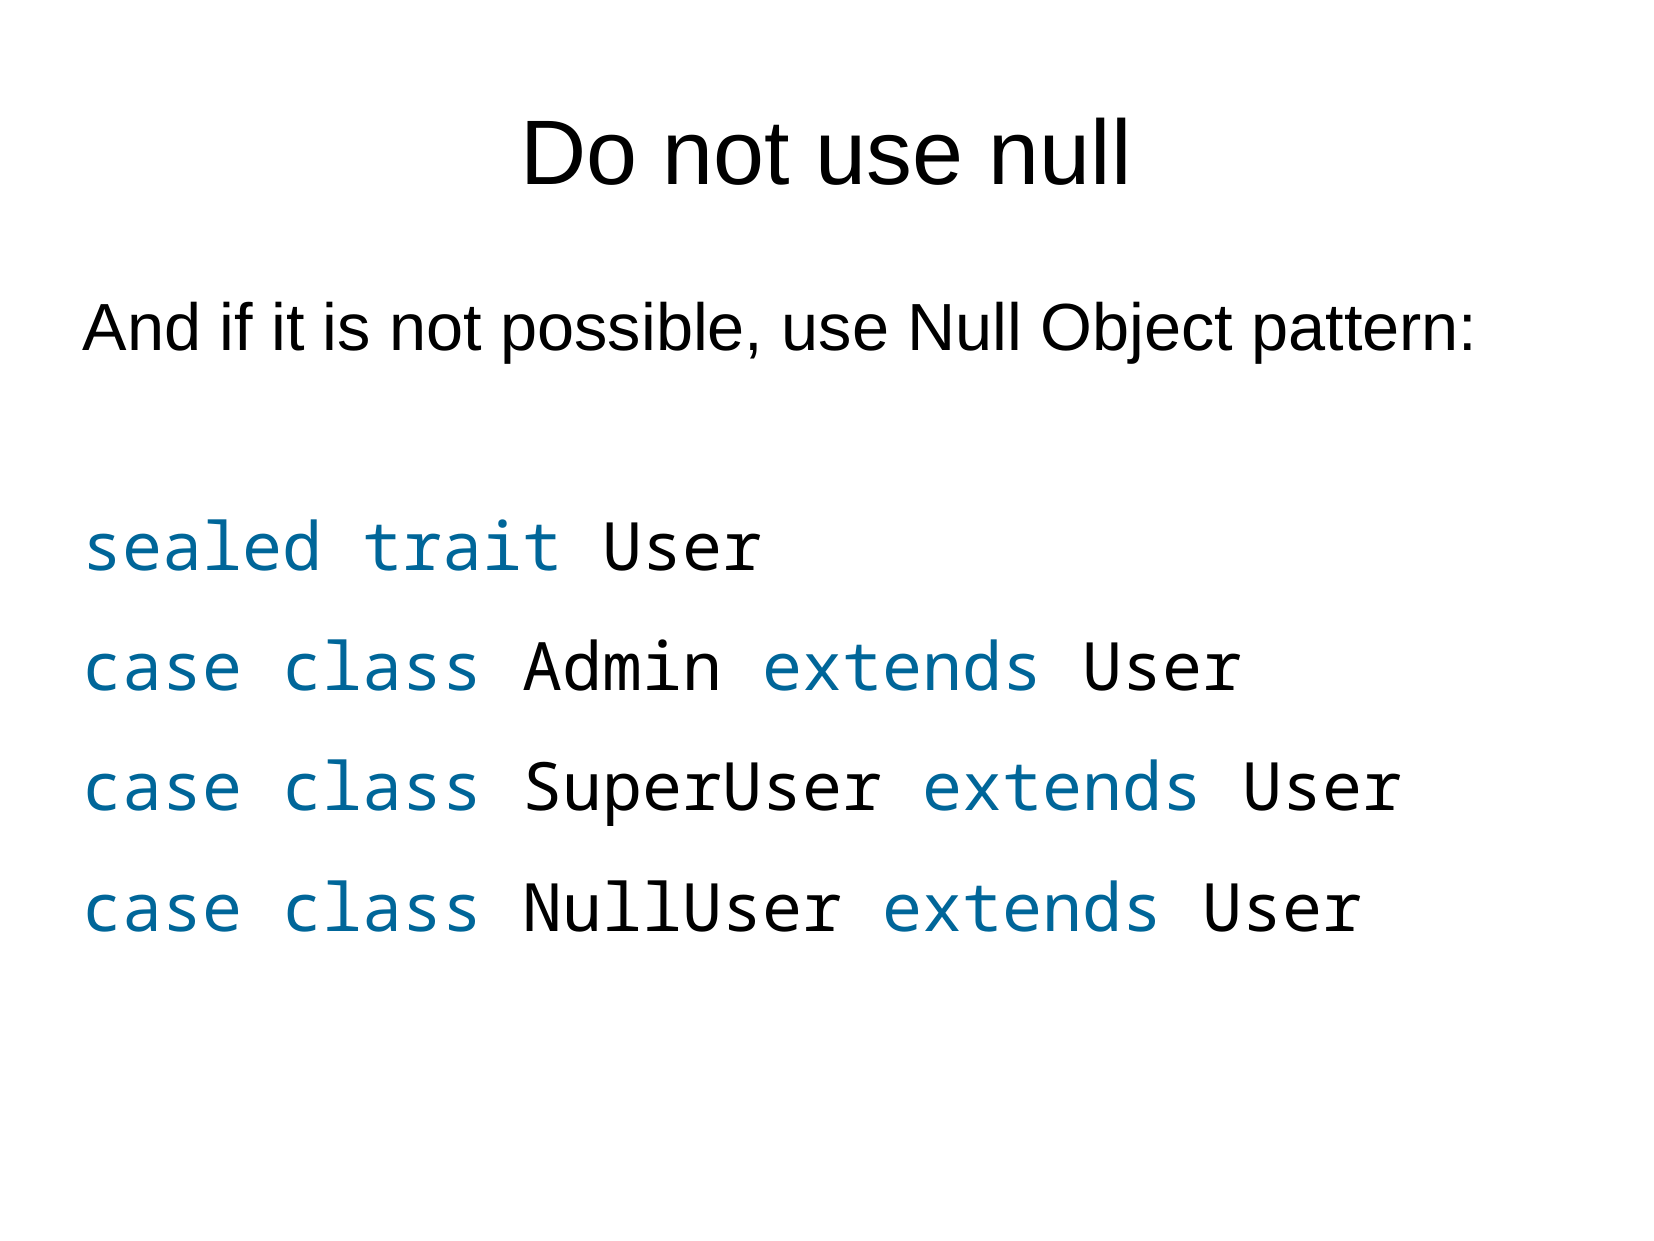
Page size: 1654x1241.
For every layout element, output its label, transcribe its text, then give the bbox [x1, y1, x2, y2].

title Do not use null [82, 49, 1571, 257]
list And if it is not possible, use Null Object pattern: sealed trait User case class Admin extends User case class SuperUser extends User case class NullUser extends User [82, 290, 1571, 1140]
